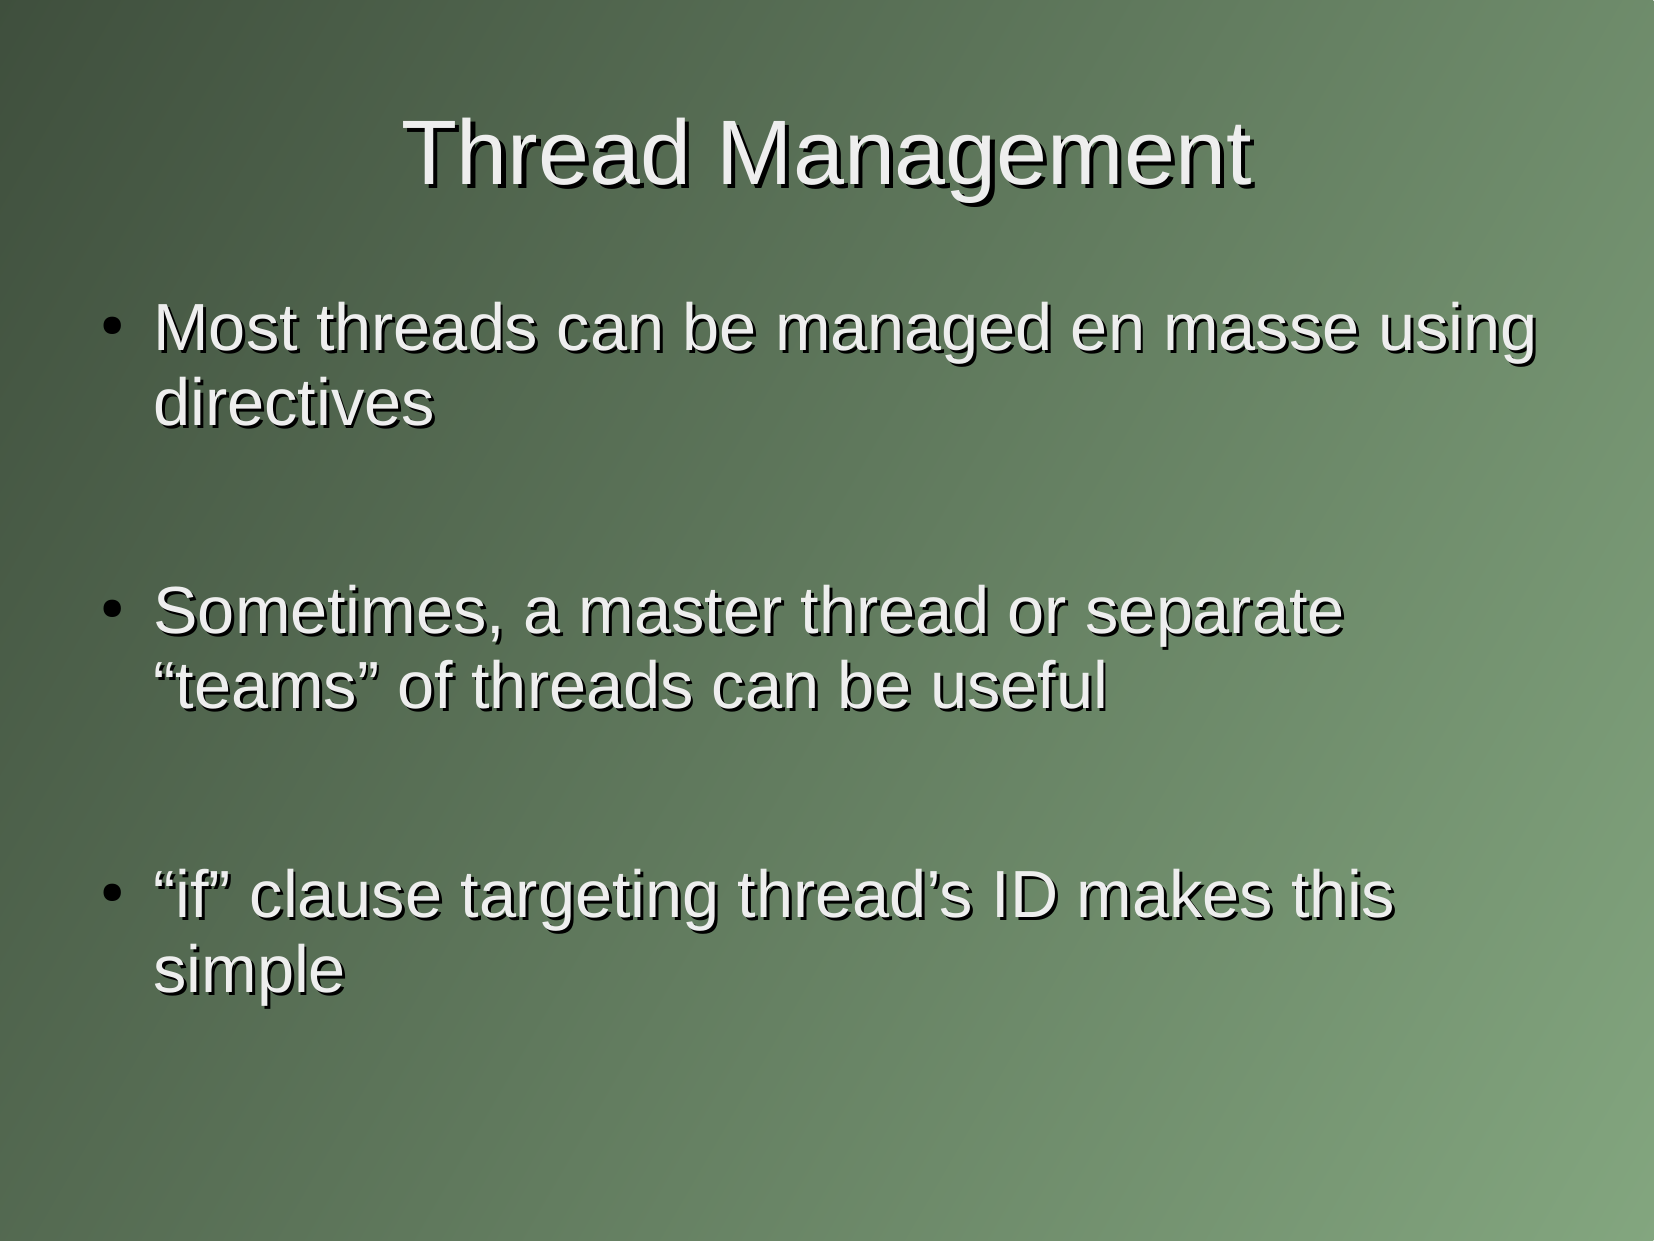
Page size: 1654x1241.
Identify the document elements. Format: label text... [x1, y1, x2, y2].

list Most threads can be managed en masse using directives Sometimes, a master thread or separate “teams” of threads can be useful “if” clause targeting thread’s ID makes this simple [82, 290, 1571, 1010]
title Thread Management [82, 49, 1571, 257]
